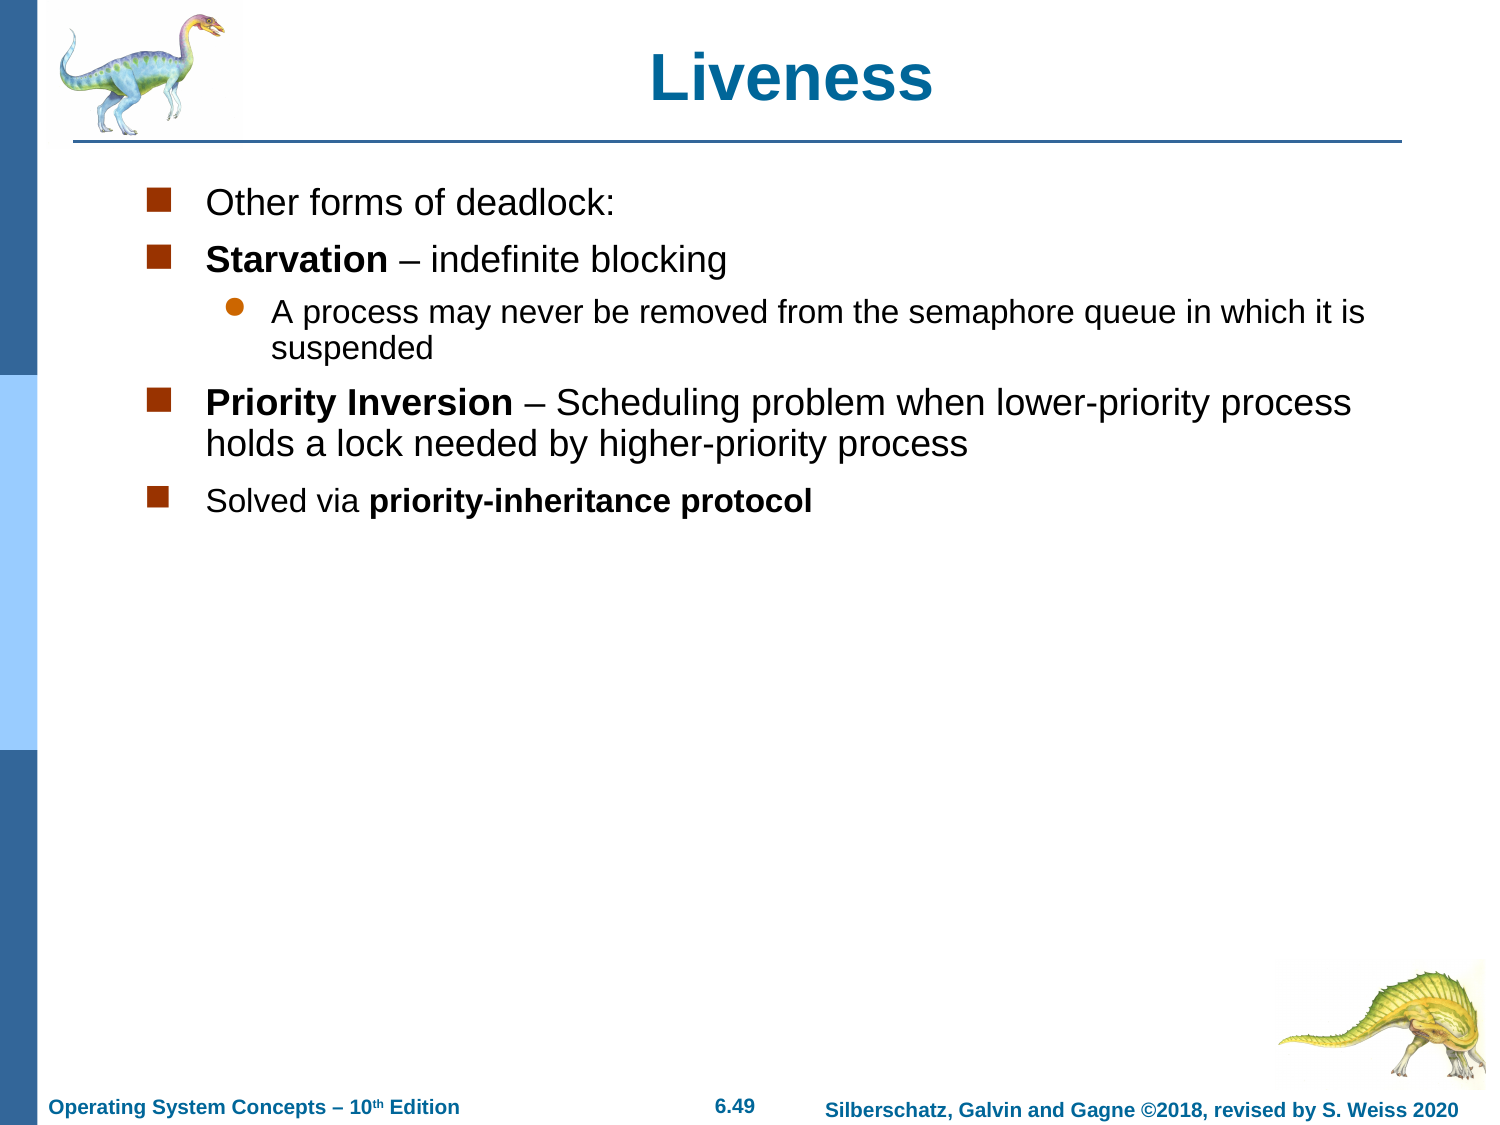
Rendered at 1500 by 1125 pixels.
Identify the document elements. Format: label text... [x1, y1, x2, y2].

title Liveness [159, 26, 1426, 122]
picture [46, 0, 243, 149]
list Other forms of deadlock: Starvation – indefinite blocking A process may never be removed from the semaphore queue in which it is suspended Priority Inversion – Scheduling problem when lower-priority process holds a lock needed by higher-priority process Solved via priority-inheritance protocol [134, 176, 1389, 981]
picture [1275, 959, 1486, 1090]
